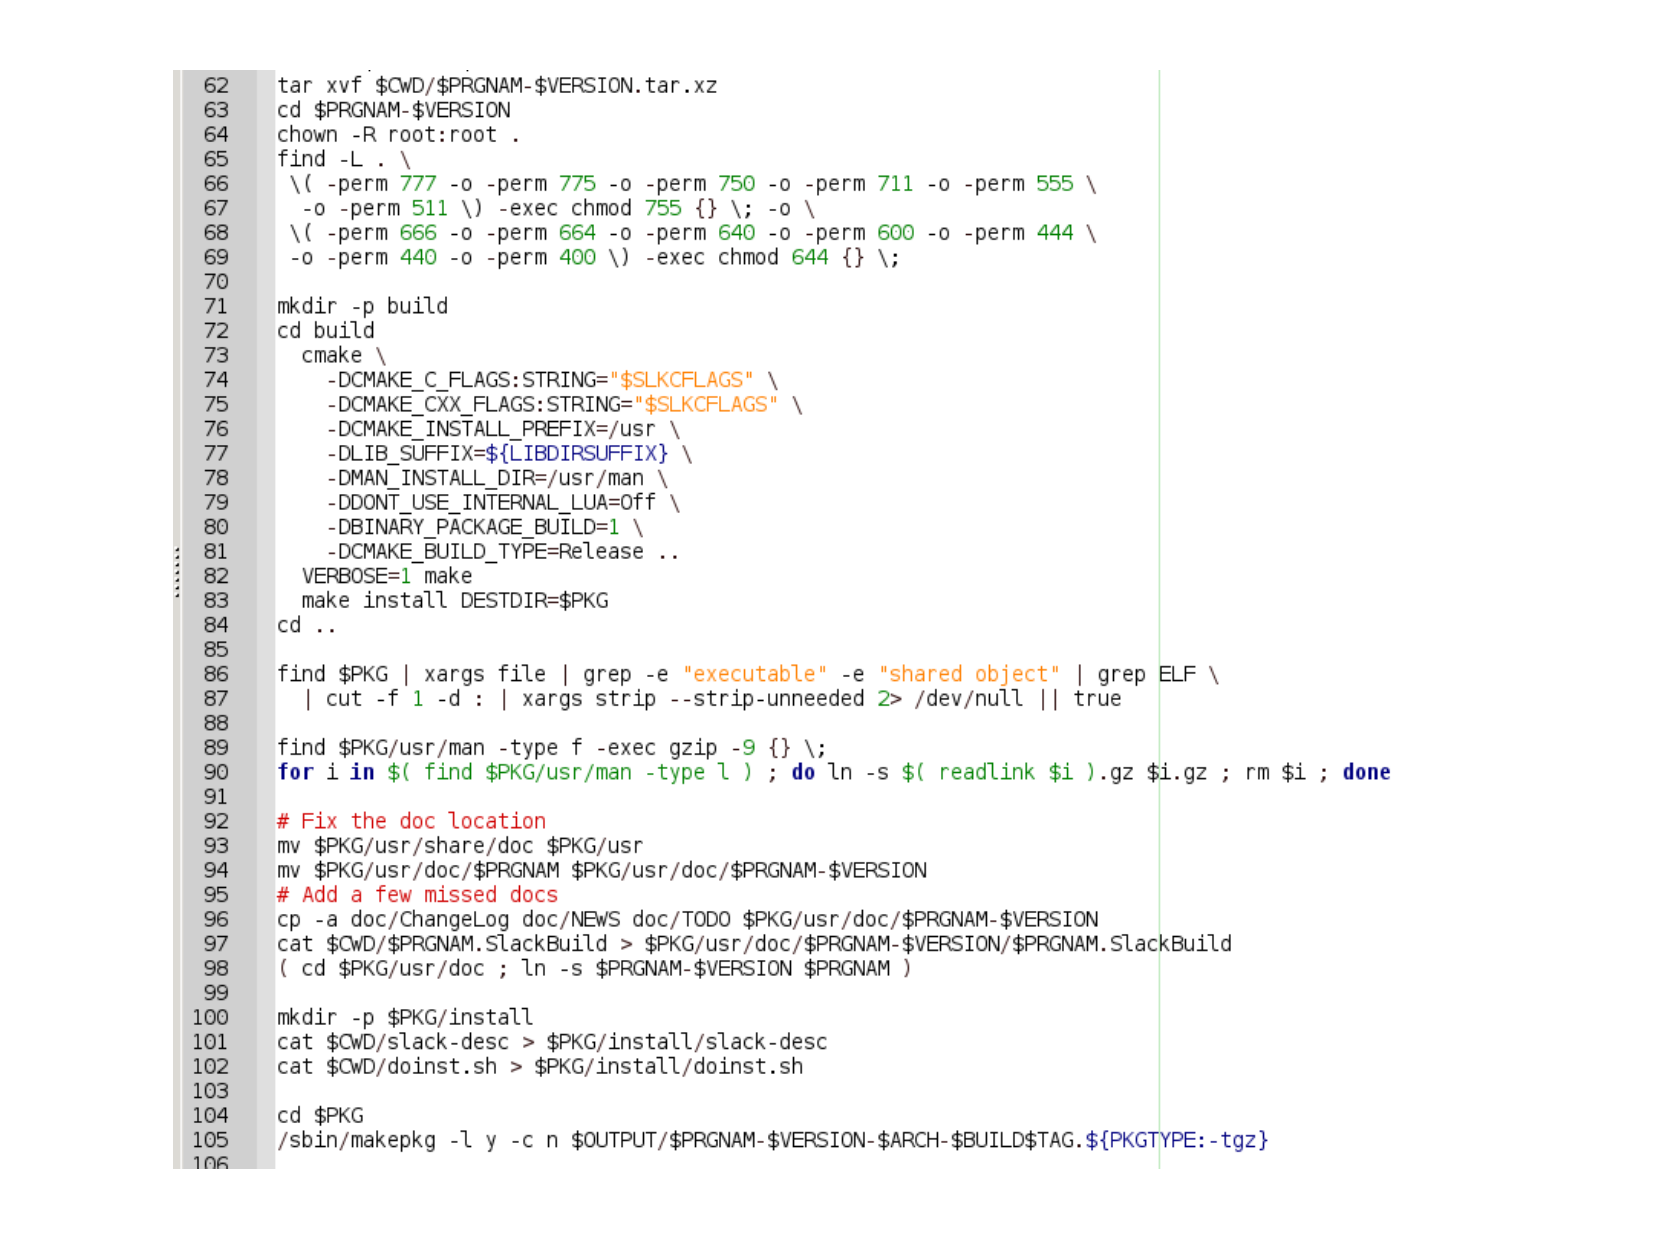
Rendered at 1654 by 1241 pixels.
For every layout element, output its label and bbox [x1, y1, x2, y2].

picture [173, 70, 1485, 1169]
